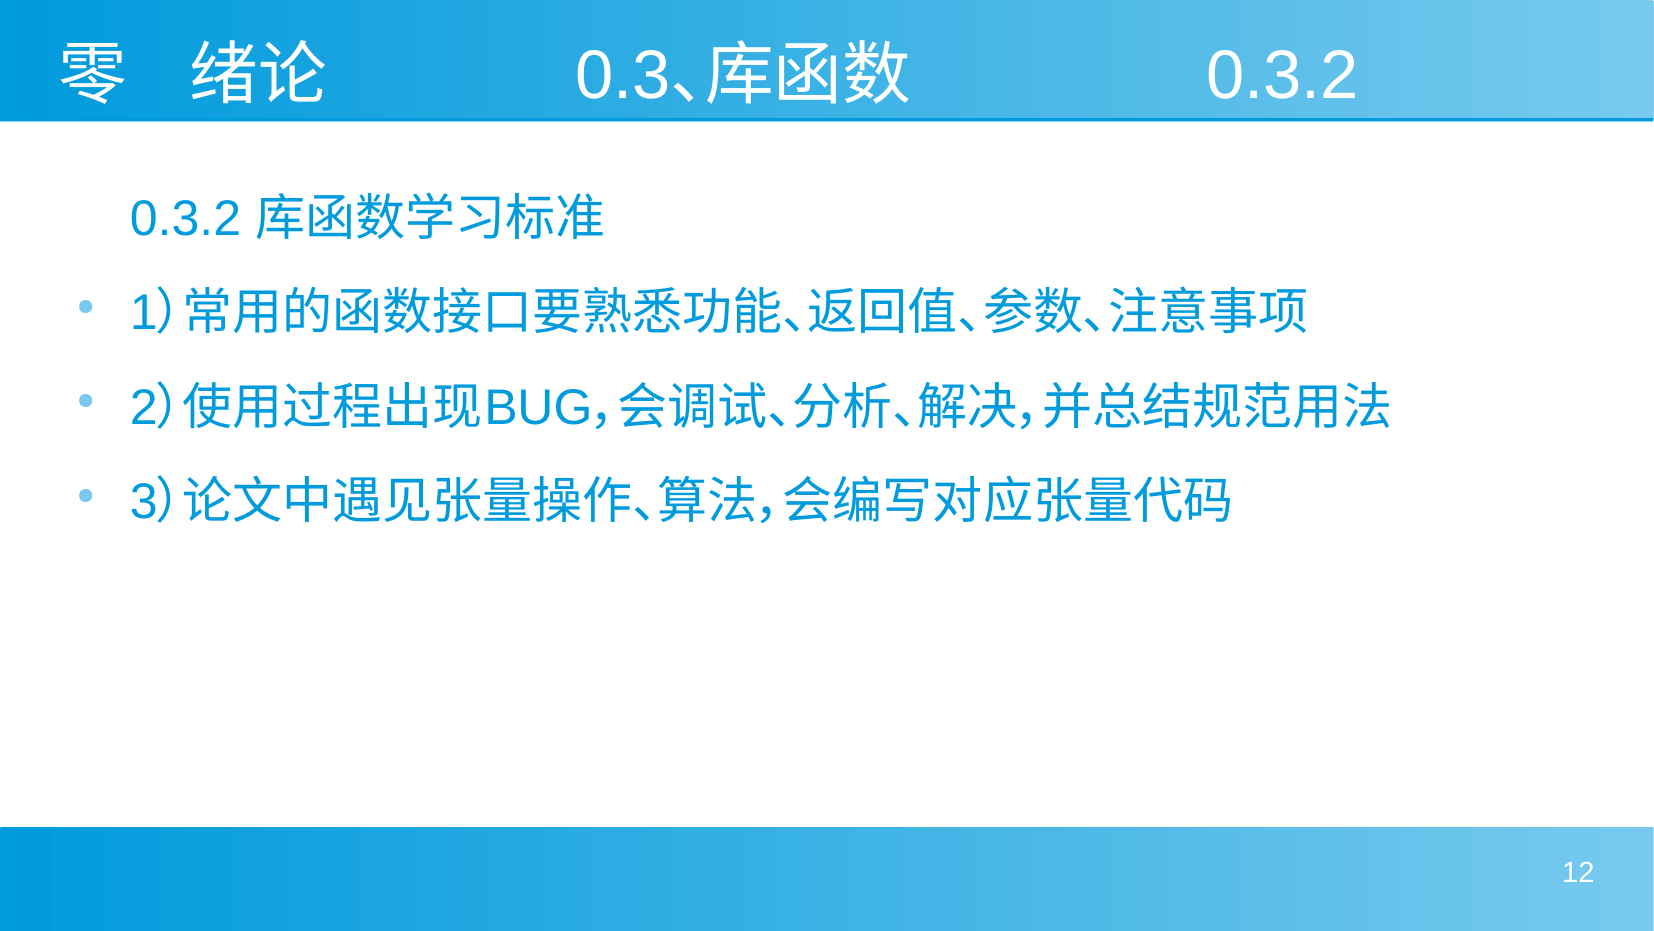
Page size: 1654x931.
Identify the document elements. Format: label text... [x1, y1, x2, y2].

list 0.3.2 库函数学习标准 1）常用的函数接口要熟悉功能、返回值、参数、注意事项 2）使用过程出现BUG，会调试、分析、解决，并总结规范用法 3）论文中遇见张量操作、算法，会编写对应张量代码 [59, 177, 1595, 768]
title 零 绪论 0.3、库函数 0.3.2 [59, 23, 1595, 115]
